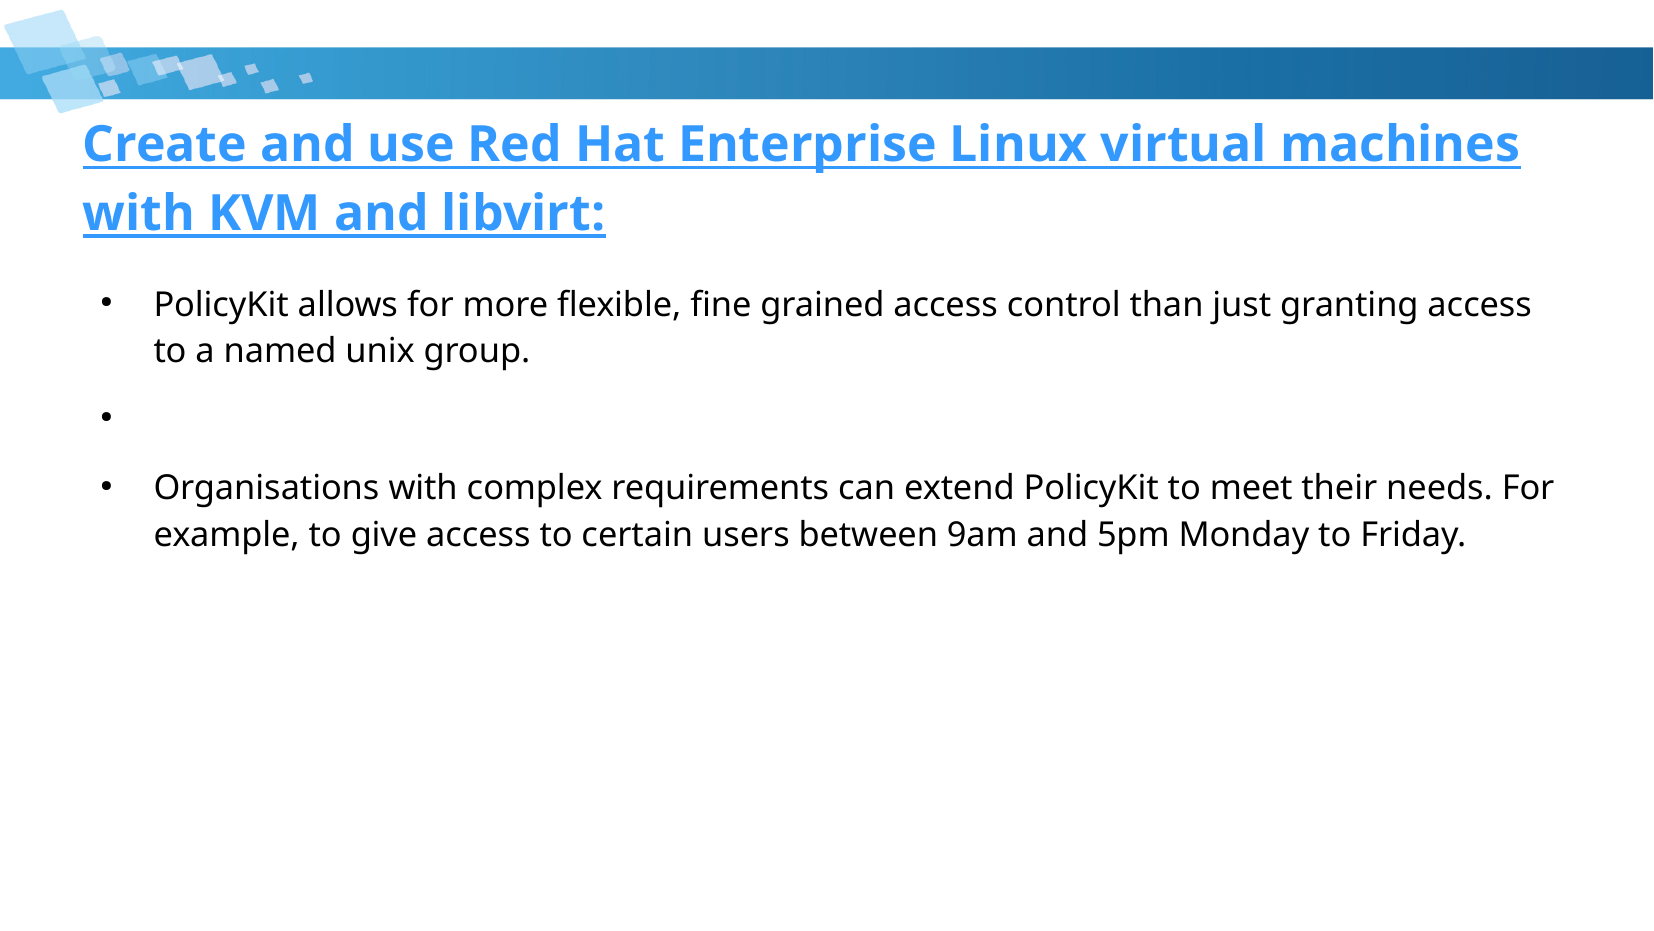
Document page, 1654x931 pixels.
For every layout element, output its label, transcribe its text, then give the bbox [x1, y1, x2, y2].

list PolicyKit allows for more flexible, fine grained access control than just granting access to a named unix group. Organisations with complex requirements can extend PolicyKit to meet their needs. For example, to give access to certain users between 9am and 5pm Monday to Friday. [82, 279, 1571, 820]
title Create and use Red Hat Enterprise Linux virtual machines with KVM and libvirt: [82, 99, 1571, 255]
picture [0, 0, 1653, 929]
